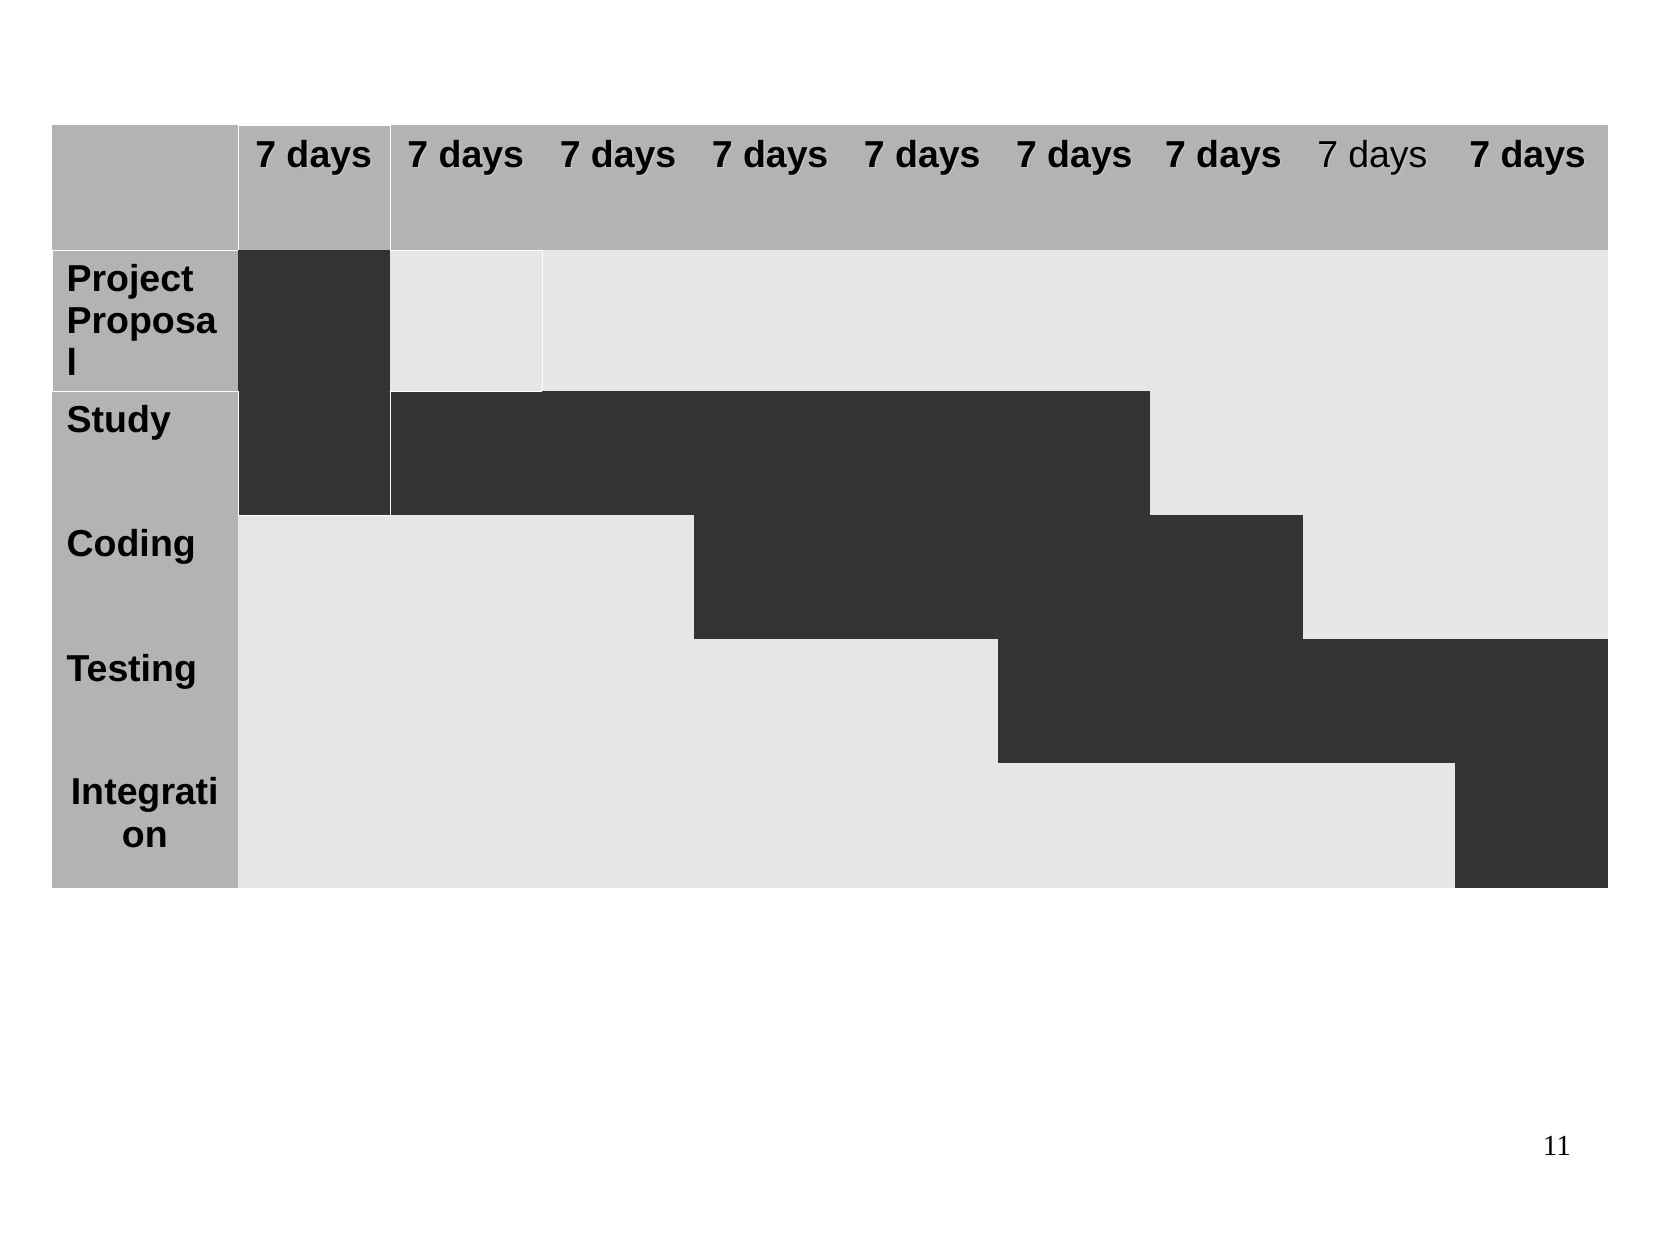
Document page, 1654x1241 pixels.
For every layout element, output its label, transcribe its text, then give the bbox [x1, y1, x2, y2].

table_header 7 days [998, 125, 1150, 250]
table_cell [238, 250, 390, 391]
table_cell [846, 250, 998, 391]
table_cell [998, 515, 1150, 639]
table_cell Study [52, 392, 238, 515]
table_cell [542, 391, 694, 515]
table_cell [1150, 250, 1303, 391]
table_cell [1455, 250, 1608, 391]
table_cell [1303, 391, 1455, 515]
table_header 7 days [542, 125, 694, 250]
table_cell [238, 639, 390, 763]
table_cell [239, 391, 390, 515]
table_cell [846, 763, 998, 888]
table_cell Project Proposal [53, 251, 238, 391]
table_cell [1303, 639, 1455, 763]
table_cell [1303, 763, 1455, 888]
table_cell [542, 639, 694, 763]
table_cell [1455, 391, 1608, 515]
table_cell [542, 515, 694, 639]
table_cell [390, 251, 542, 391]
table_cell [1150, 763, 1303, 888]
table_cell [846, 639, 998, 763]
table_cell [694, 639, 846, 763]
table_cell [1455, 639, 1608, 763]
table_cell [1303, 250, 1455, 391]
table_cell Coding [52, 515, 238, 639]
table_header 7 days [1455, 125, 1608, 250]
table_cell [390, 515, 542, 639]
table_cell [998, 639, 1150, 763]
table_cell [1150, 639, 1303, 763]
table_cell [694, 250, 846, 391]
table_cell Integration [52, 763, 238, 888]
table_cell [846, 515, 998, 639]
table_cell [1150, 391, 1303, 515]
table_header 7 days [1303, 125, 1455, 250]
table_cell Testing [52, 639, 238, 763]
table_cell [1150, 515, 1303, 639]
table_cell [390, 639, 542, 763]
table_cell [1455, 763, 1608, 888]
table_cell [238, 763, 390, 888]
table_cell [238, 516, 390, 639]
table_cell [1303, 515, 1455, 639]
table_header 7 days [239, 126, 390, 250]
table_cell [542, 763, 694, 888]
table_header 7 days [846, 125, 998, 250]
table_cell [694, 515, 846, 639]
table_header 7 days [1150, 125, 1303, 250]
table_cell [694, 763, 846, 888]
table_cell [543, 250, 694, 391]
table_cell [998, 763, 1150, 888]
table_cell [846, 391, 998, 515]
table_cell [1455, 515, 1608, 639]
table_cell [694, 391, 846, 515]
table_cell [390, 763, 542, 888]
table_header 7 days [391, 125, 542, 250]
table_cell [998, 391, 1150, 515]
table_header [52, 125, 238, 250]
table_cell [998, 250, 1150, 391]
table_header 7 days [694, 125, 846, 250]
table_cell [391, 392, 542, 515]
